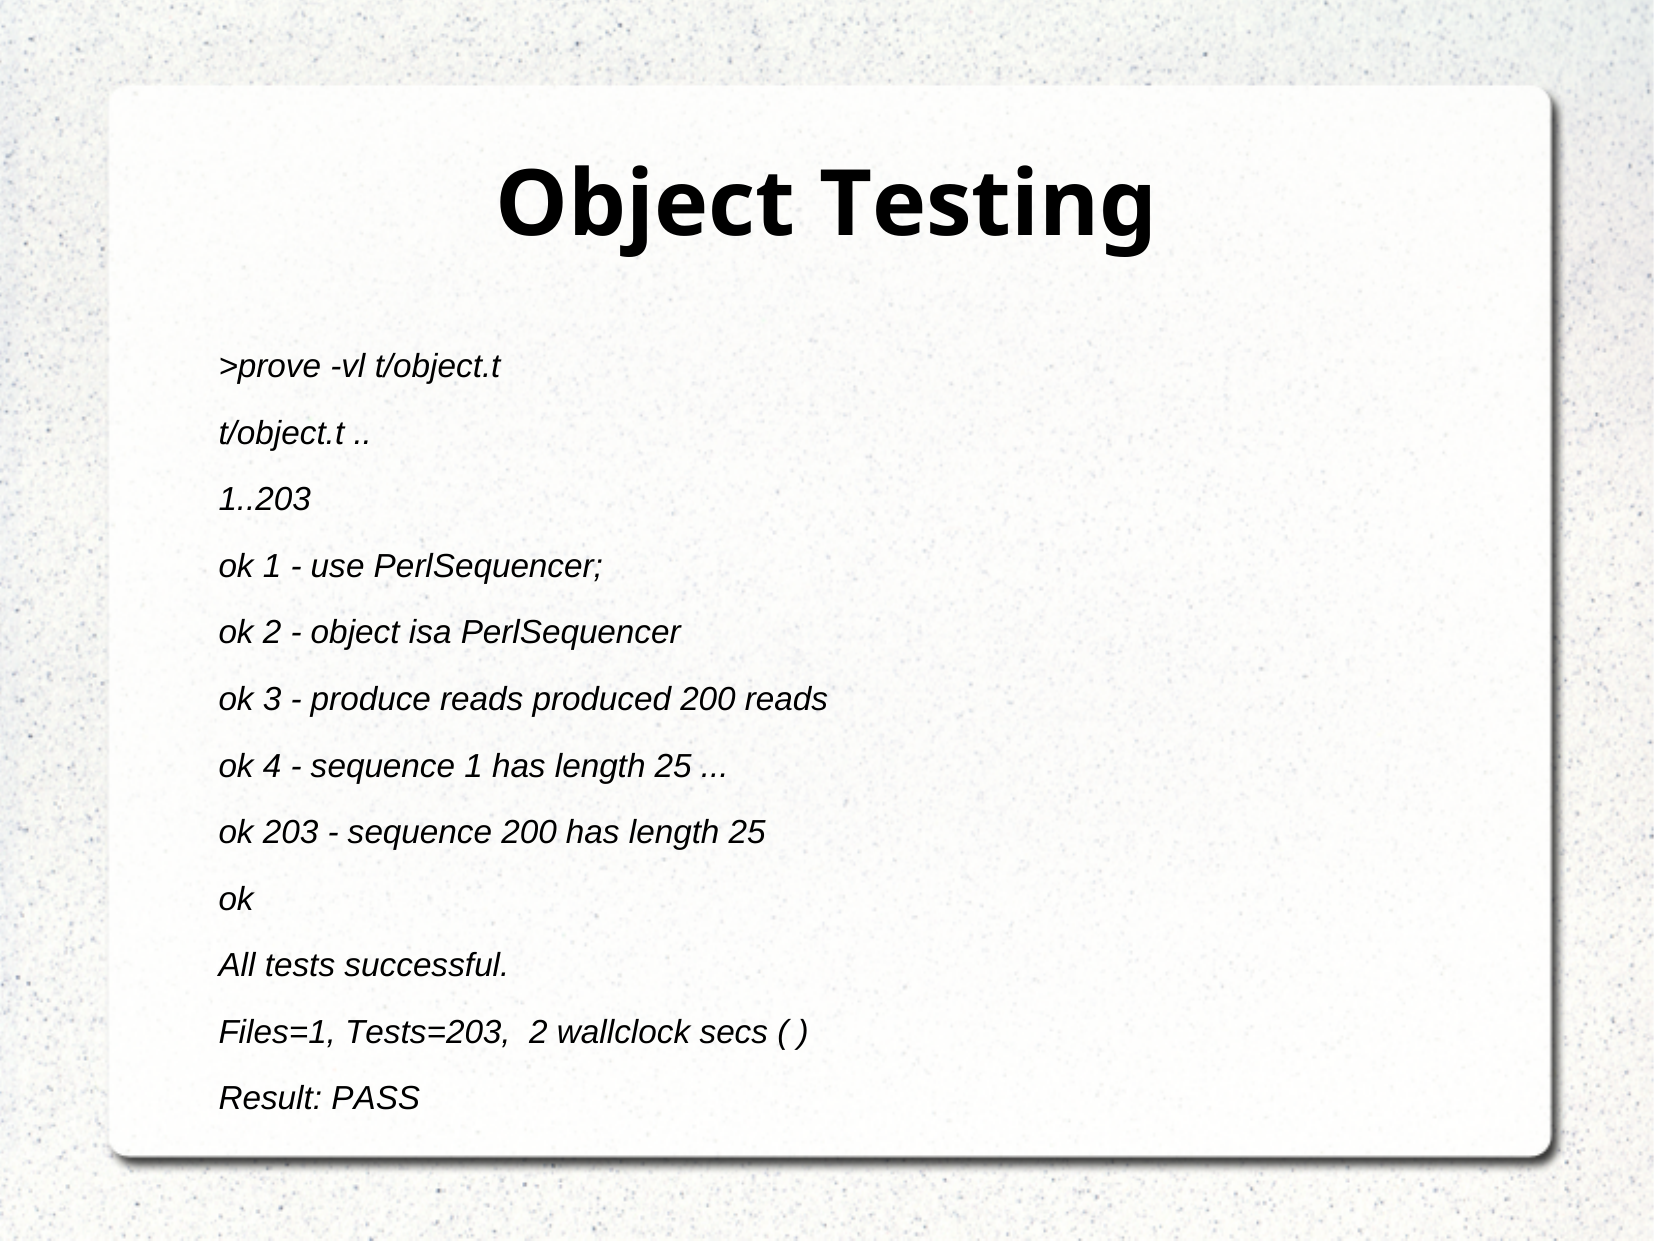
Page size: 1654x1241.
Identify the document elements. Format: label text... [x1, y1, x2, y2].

picture [0, 0, 1654, 1241]
list >prove -vl t/object.t t/object.t .. 1..203 ok 1 - use PerlSequencer; ok 2 - object isa PerlSequencer ok 3 - produce reads produced 200 reads ok 4 - sequence 1 has length 25 ... ok 203 - sequence 200 has length 25 ok All tests successful. Files=1, Tests=203, 2 wallclock secs ( ) Result: PASS [147, 347, 1506, 1120]
title Object Testing [118, 96, 1536, 304]
